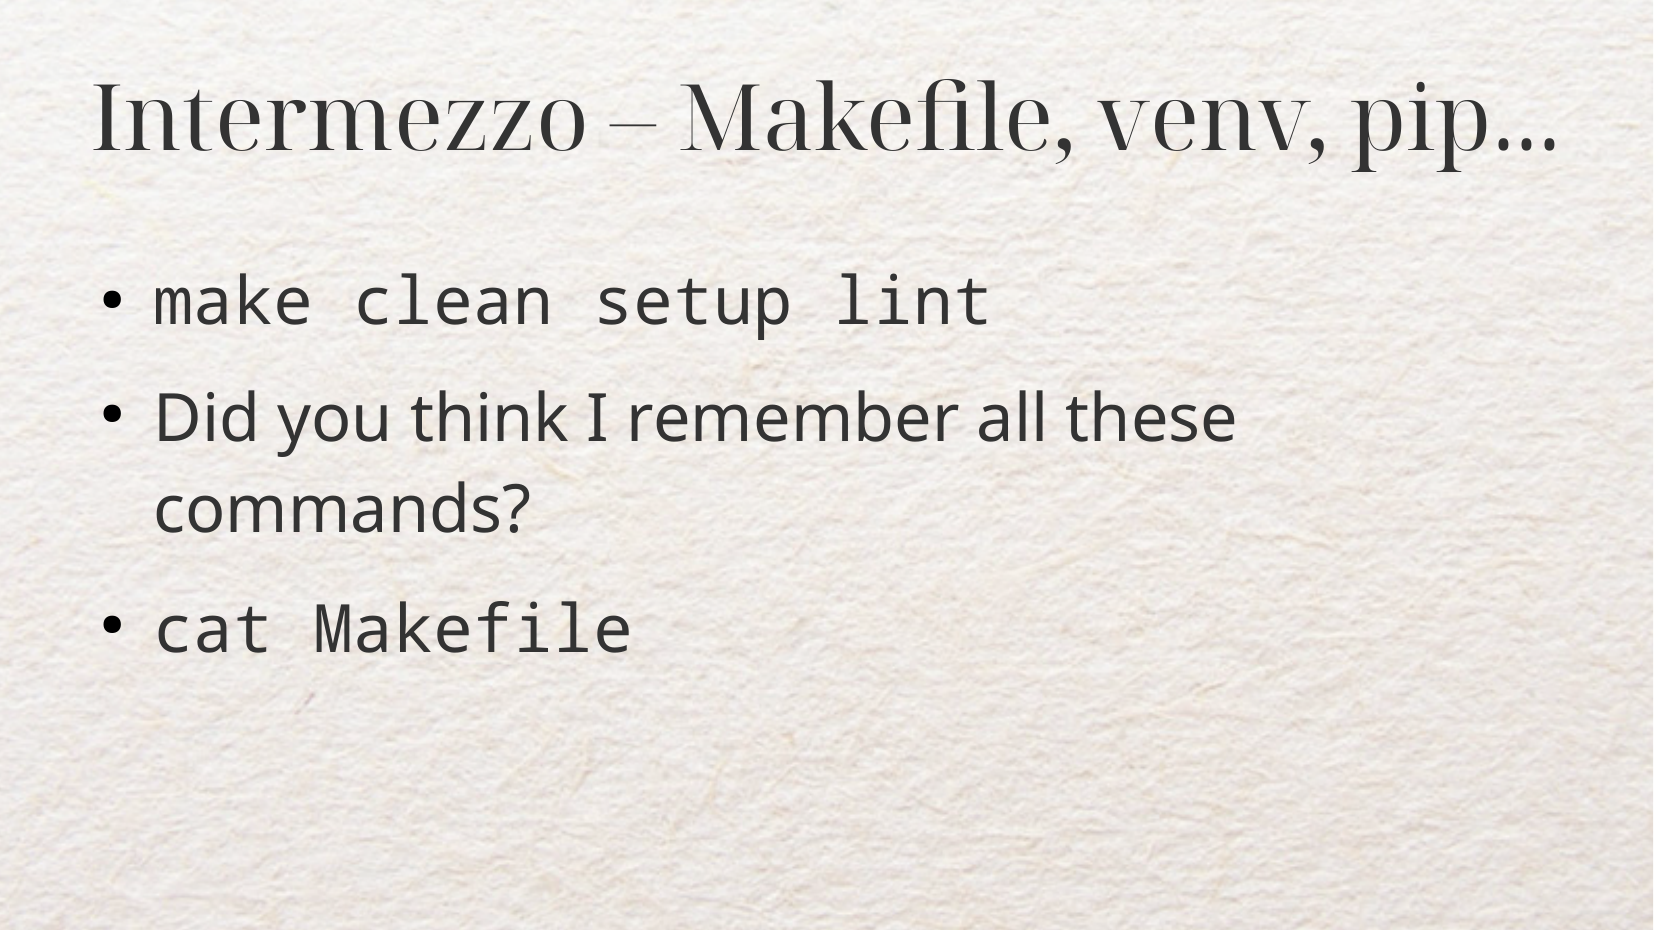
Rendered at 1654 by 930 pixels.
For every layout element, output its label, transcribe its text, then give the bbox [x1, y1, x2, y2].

title Intermezzo – Makefile, venv, pip... [82, 37, 1571, 193]
picture [0, 0, 1654, 930]
list make clean setup lint Did you think I remember all these commands? cat Makefile [82, 262, 1571, 825]
